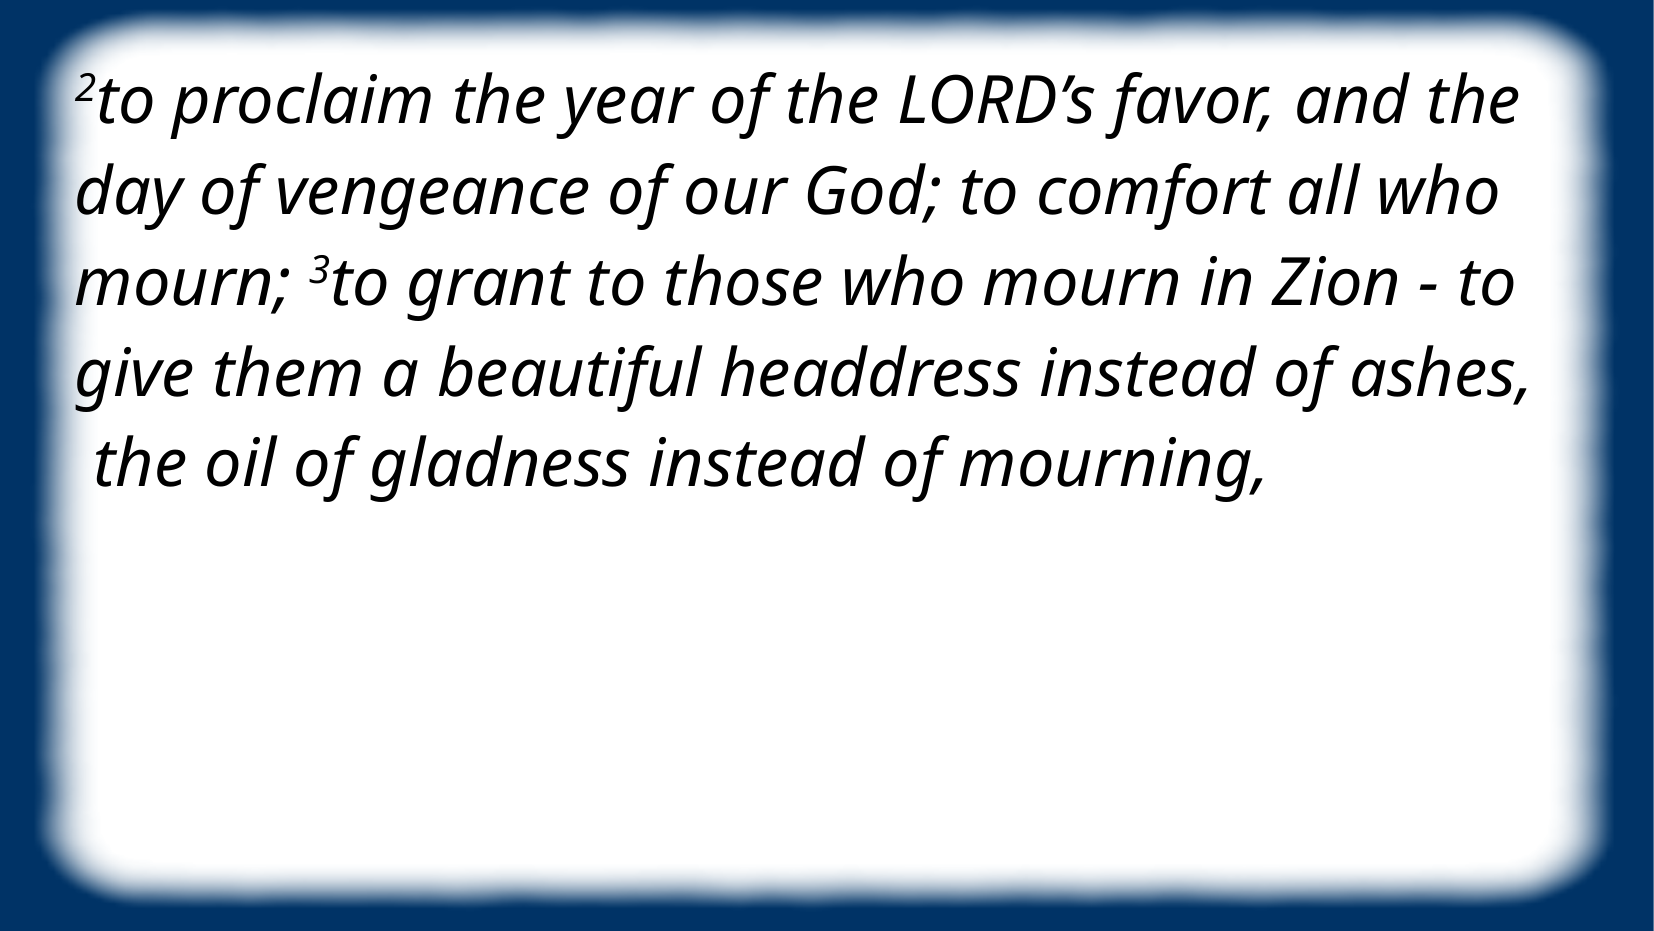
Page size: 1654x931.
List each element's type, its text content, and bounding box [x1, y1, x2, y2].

picture [0, 0, 1654, 931]
text_box 2to proclaim the year of the LORD’s favor, and the day of vengeance of our God; to comfort all who mourn; 3to grant to those who mourn in Zion - to give them a beautiful headdress instead of ashes, the oil of gladness instead of mourning, [60, 45, 1591, 504]
